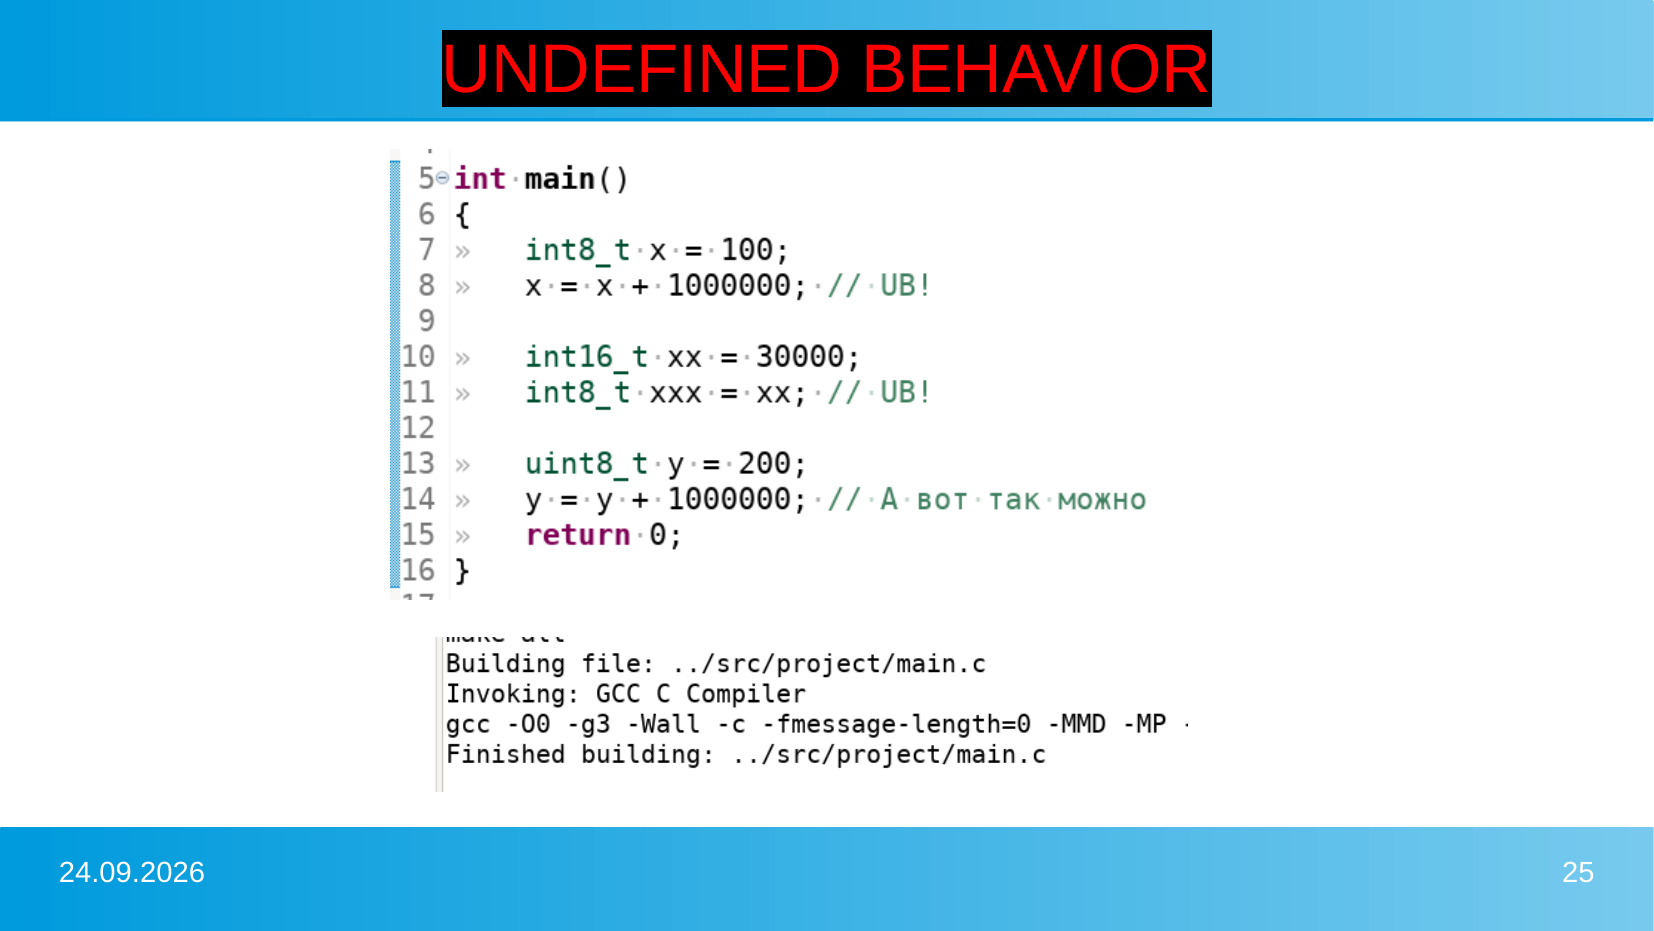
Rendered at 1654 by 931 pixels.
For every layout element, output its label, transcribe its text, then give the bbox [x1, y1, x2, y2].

picture [390, 149, 1217, 601]
picture [412, 637, 1188, 792]
title UNDEFINED BEHAVIOR [59, 29, 1595, 108]
